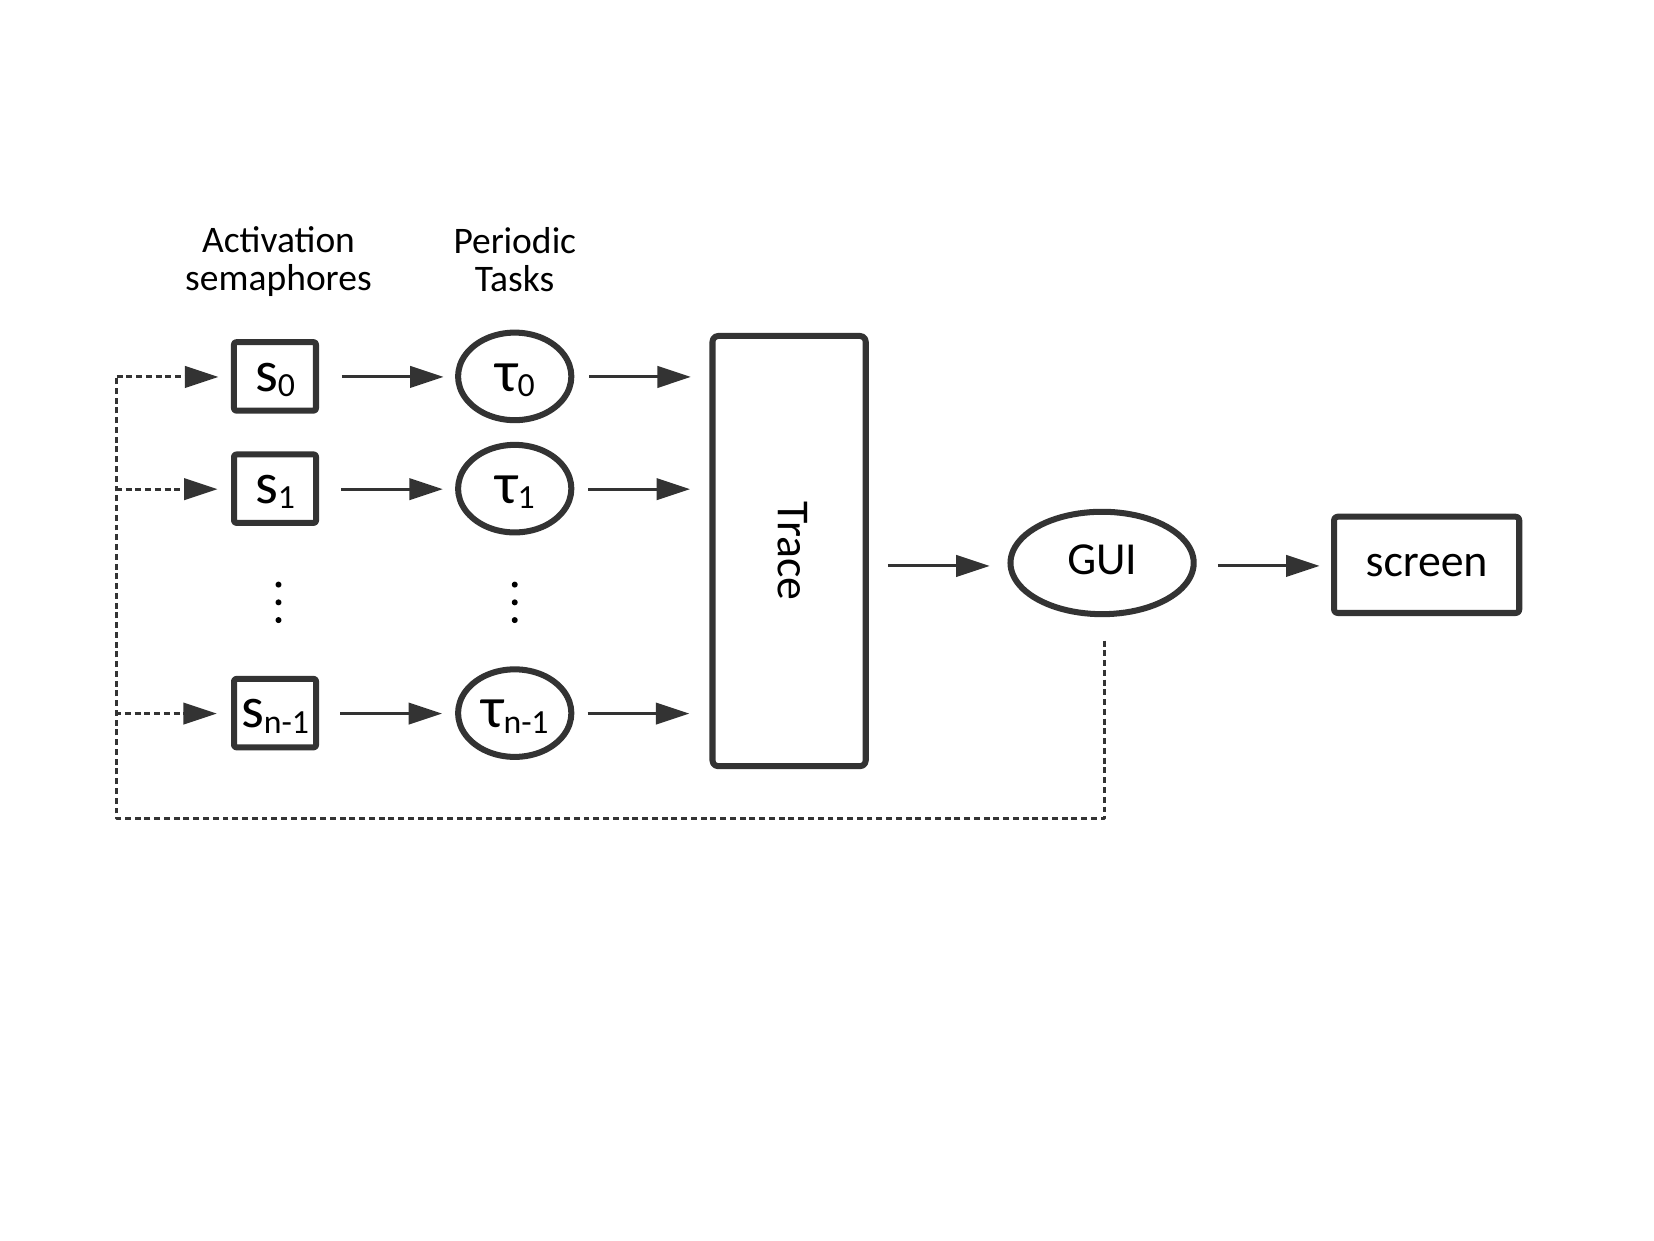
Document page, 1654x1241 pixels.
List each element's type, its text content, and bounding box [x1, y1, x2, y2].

text_box s0 [233, 342, 317, 411]
text_box τ1 [458, 444, 572, 533]
text_box [511, 599, 518, 606]
text_box [275, 599, 282, 606]
text_box GUI [1010, 511, 1194, 615]
text_box Periodic Tasks [420, 230, 610, 296]
text_box τ0 [458, 332, 572, 421]
text_box Activation semaphores [183, 229, 374, 294]
text_box [511, 581, 518, 588]
text_box τn-1 [458, 669, 572, 757]
text_box [275, 617, 282, 624]
text_box sn-1 [234, 678, 317, 748]
text_box [275, 581, 282, 588]
text_box [511, 617, 518, 624]
text_box Trace [712, 335, 866, 767]
text_box screen [1334, 516, 1520, 613]
text_box s1 [234, 454, 317, 523]
